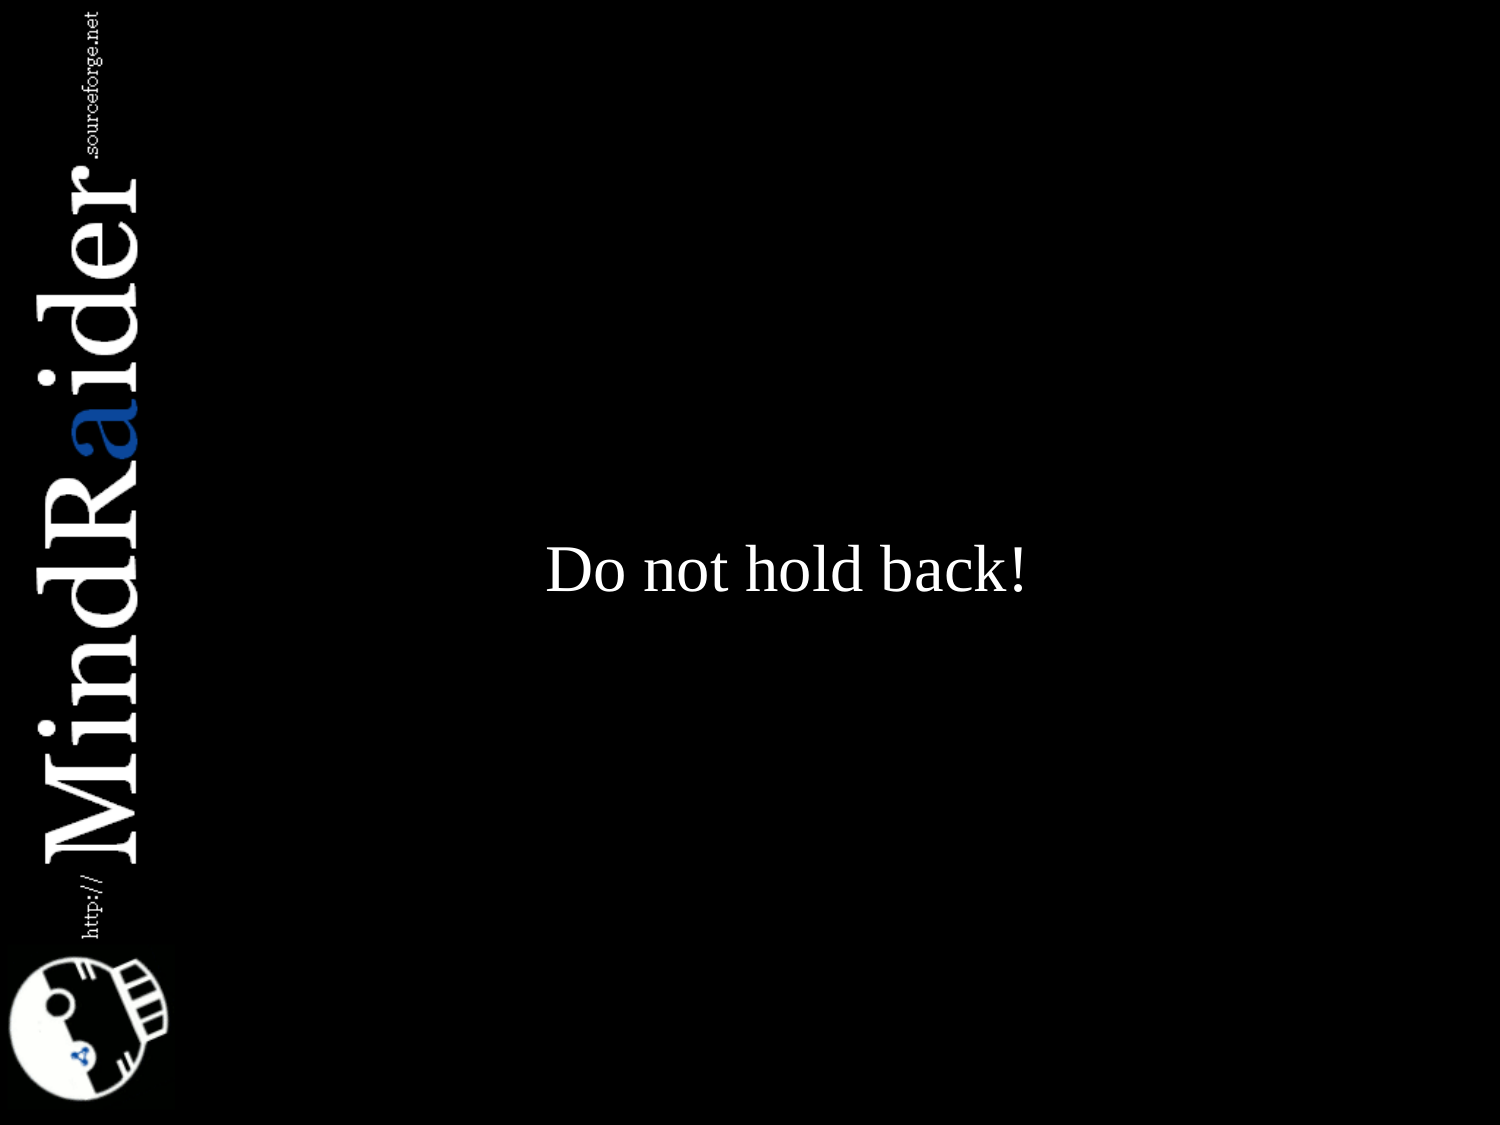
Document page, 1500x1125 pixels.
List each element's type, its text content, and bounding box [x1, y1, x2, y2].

picture [0, 0, 1500, 1125]
subtitle Do not hold back! [262, 425, 1313, 713]
